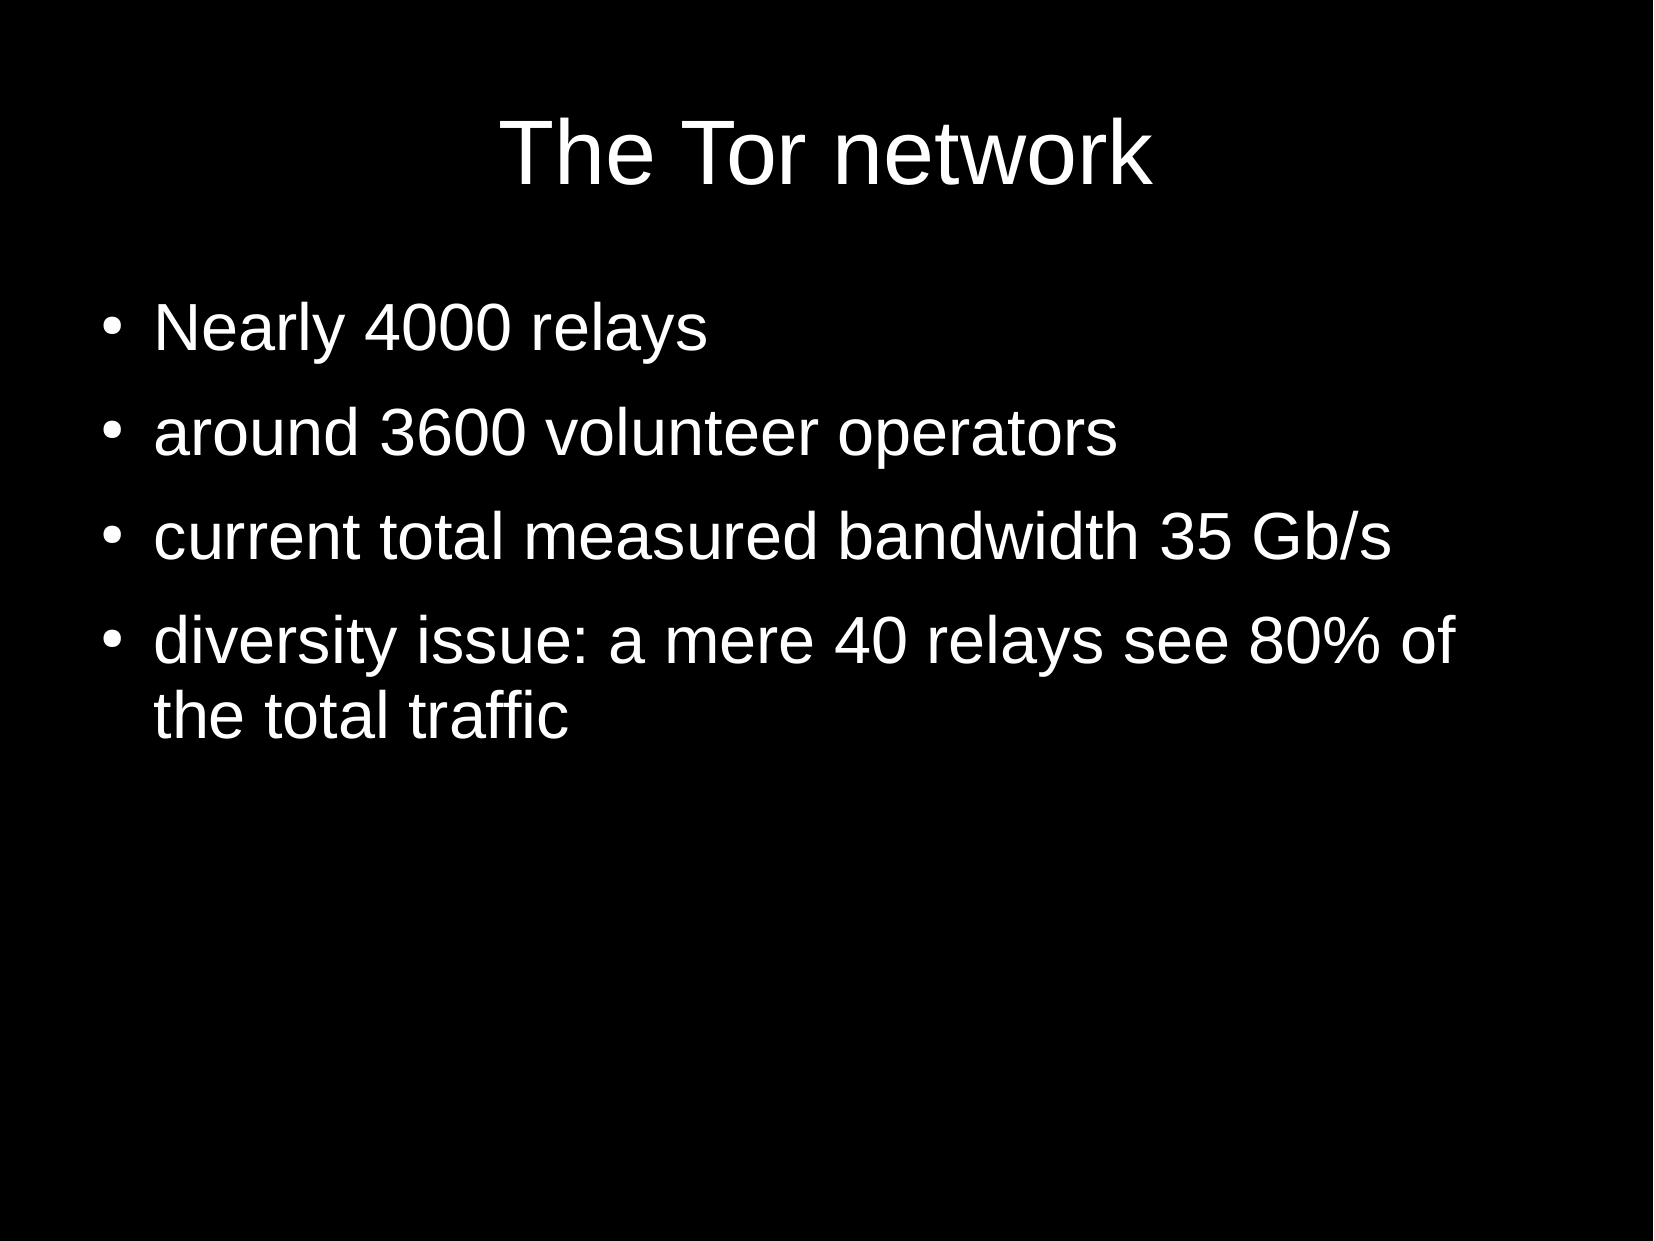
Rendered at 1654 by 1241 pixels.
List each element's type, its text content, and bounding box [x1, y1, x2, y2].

title The Tor network [82, 49, 1571, 257]
list Nearly 4000 relays around 3600 volunteer operators current total measured bandwidth 35 Gb/s diversity issue: a mere 40 relays see 80% of the total traffic [82, 290, 1538, 1010]
